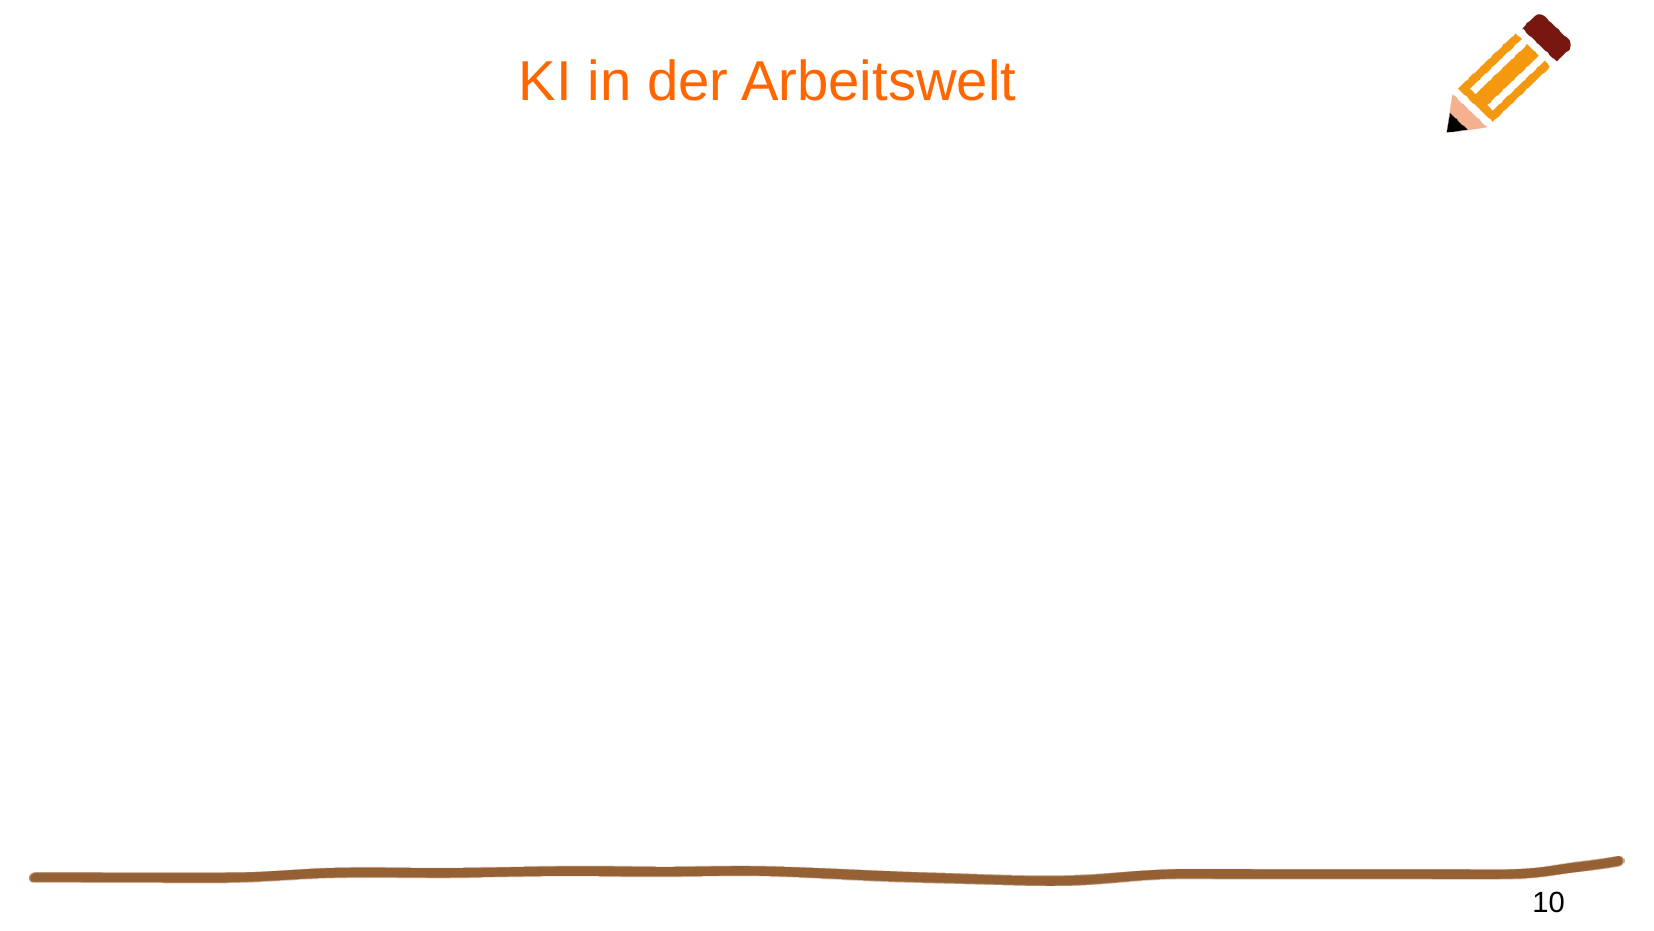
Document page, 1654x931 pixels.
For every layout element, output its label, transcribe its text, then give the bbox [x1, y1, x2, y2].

picture [29, 856, 1625, 886]
picture [1446, 14, 1571, 133]
title KI in der Arbeitswelt [88, 29, 1447, 133]
